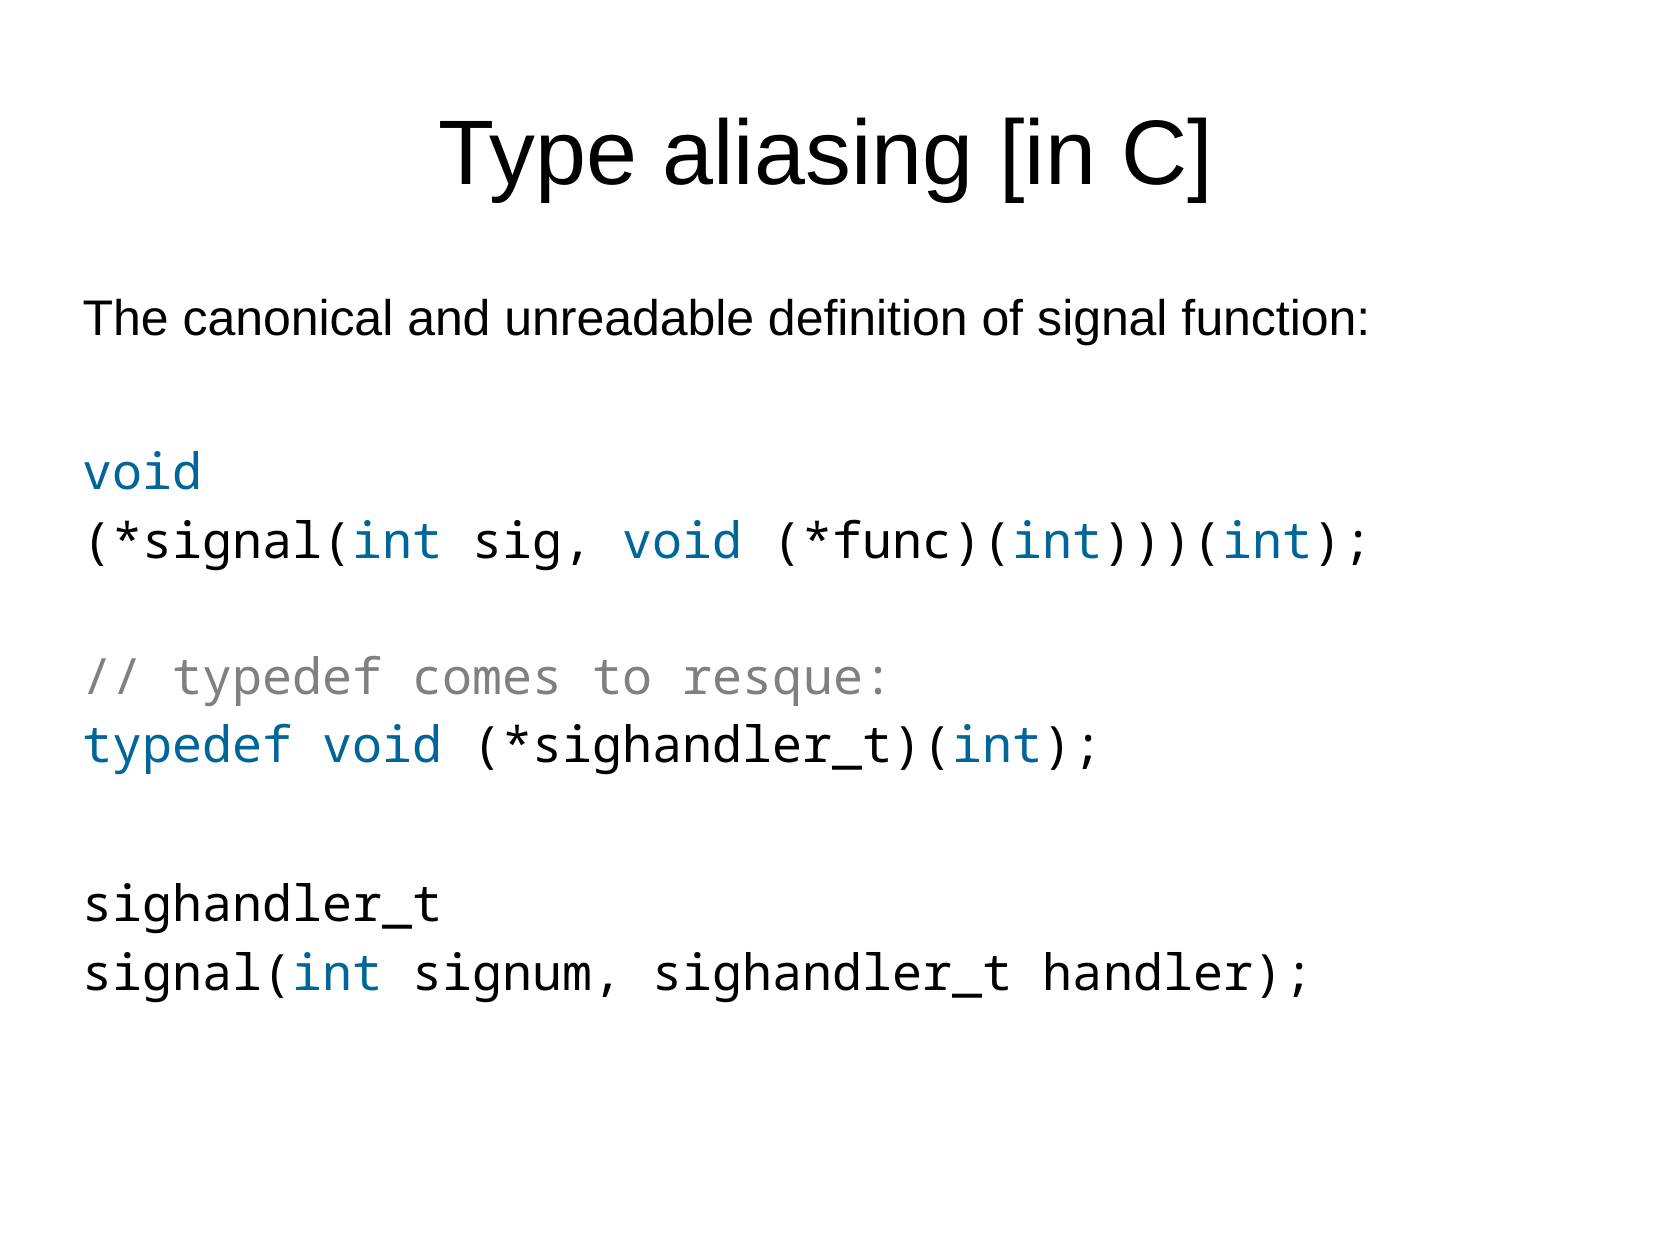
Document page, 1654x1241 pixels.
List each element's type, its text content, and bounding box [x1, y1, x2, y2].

list The canonical and unreadable definition of signal function: void (*signal(int sig, void (*func)(int)))(int); // typedef comes to resque: typedef void (*sighandler_t)(int); sighandler_t signal(int signum, sighandler_t handler); [82, 290, 1571, 1010]
title Type aliasing [in C] [82, 49, 1571, 257]
